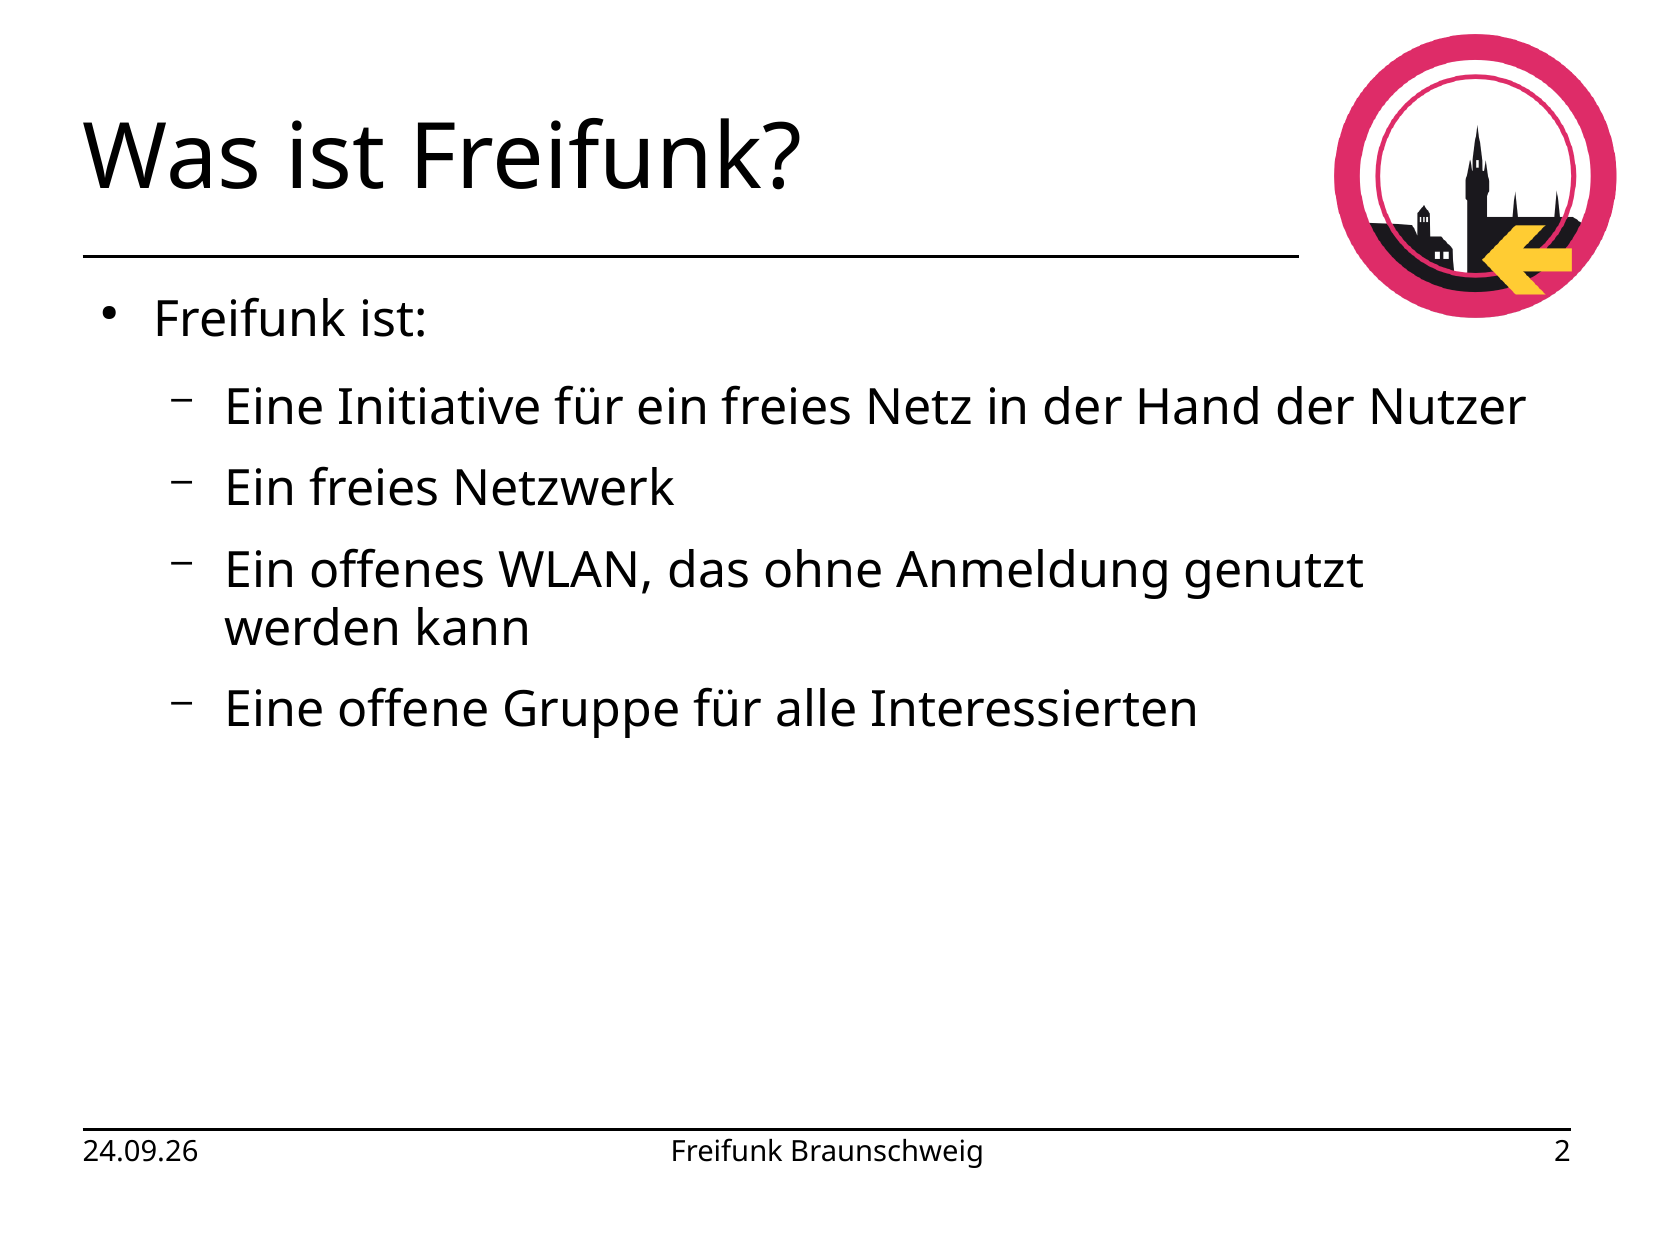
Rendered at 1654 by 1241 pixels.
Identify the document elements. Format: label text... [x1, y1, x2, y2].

picture [1331, 32, 1619, 319]
list Freifunk ist: Eine Initiative für ein freies Netz in der Hand der Nutzer Ein freies Netzwerk Ein offenes WLAN, das ohne Anmeldung genutzt werden kann Eine offene Gruppe für alle Interessierten [82, 290, 1538, 1010]
title Was ist Freifunk? [82, 49, 1300, 257]
